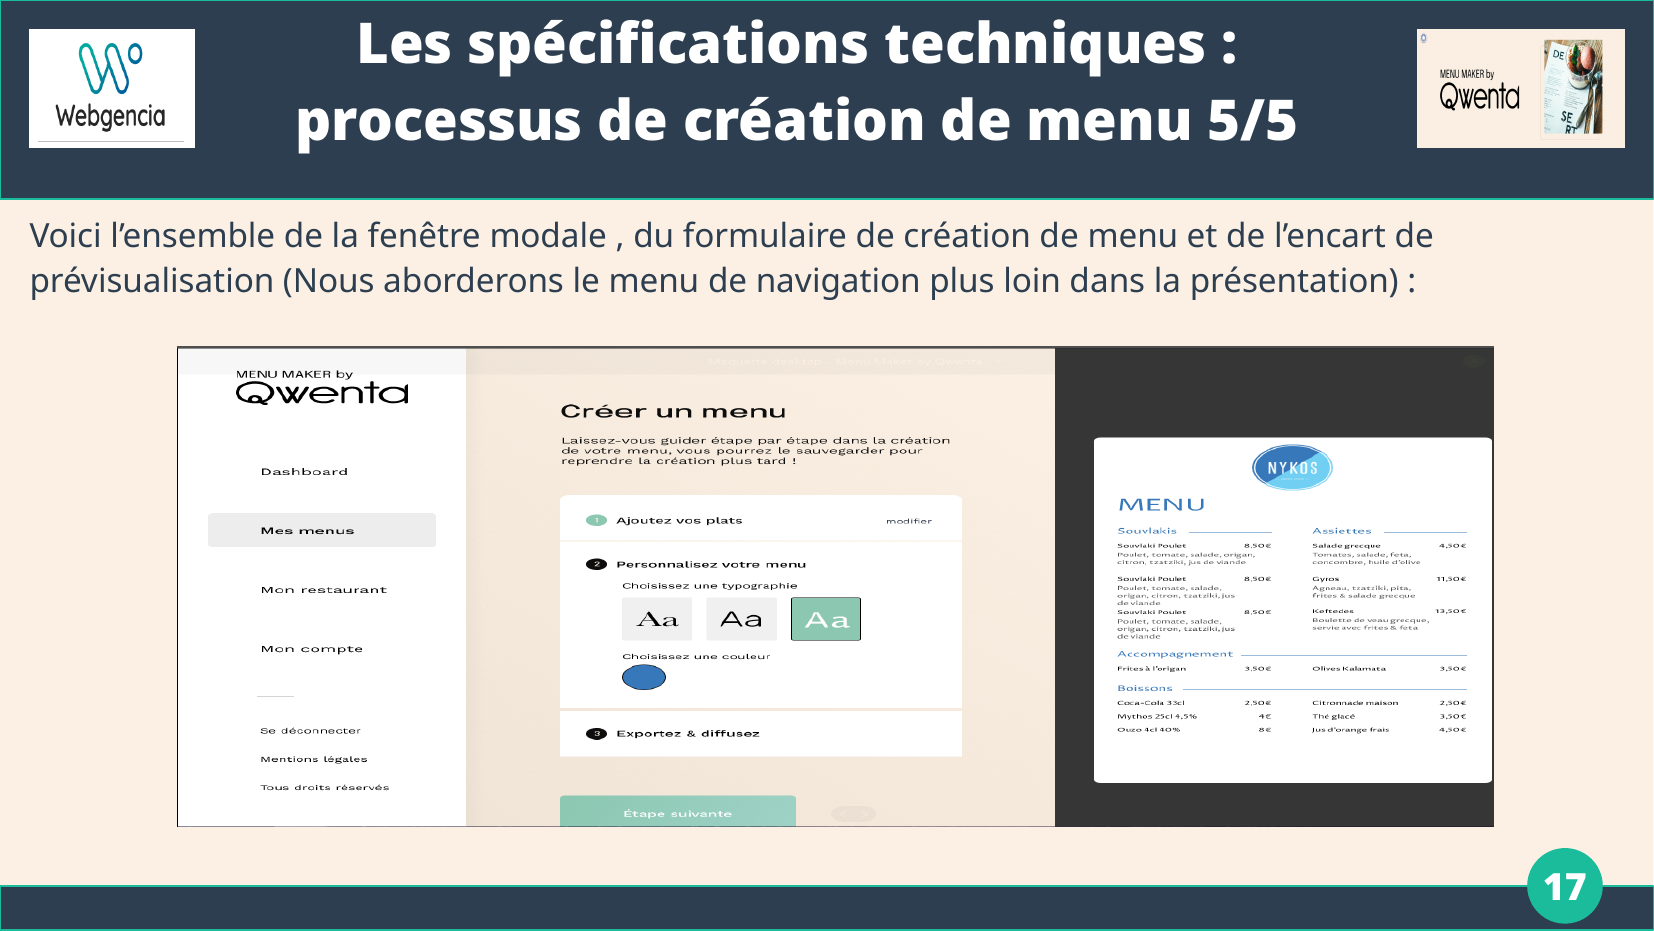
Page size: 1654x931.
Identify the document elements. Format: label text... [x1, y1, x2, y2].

picture [1417, 29, 1625, 148]
picture [177, 346, 1494, 827]
picture [29, 29, 195, 148]
subtitle Voici l’ensemble de la fenêtre modale , du formulaire de création de menu et de l’encart de prévisualisation (Nous aborderons le menu de navigation plus loin dans la présentation) : [29, 211, 1625, 389]
title Les spécifications techniques : processus de création de menu 5/5 [206, 59, 1388, 177]
